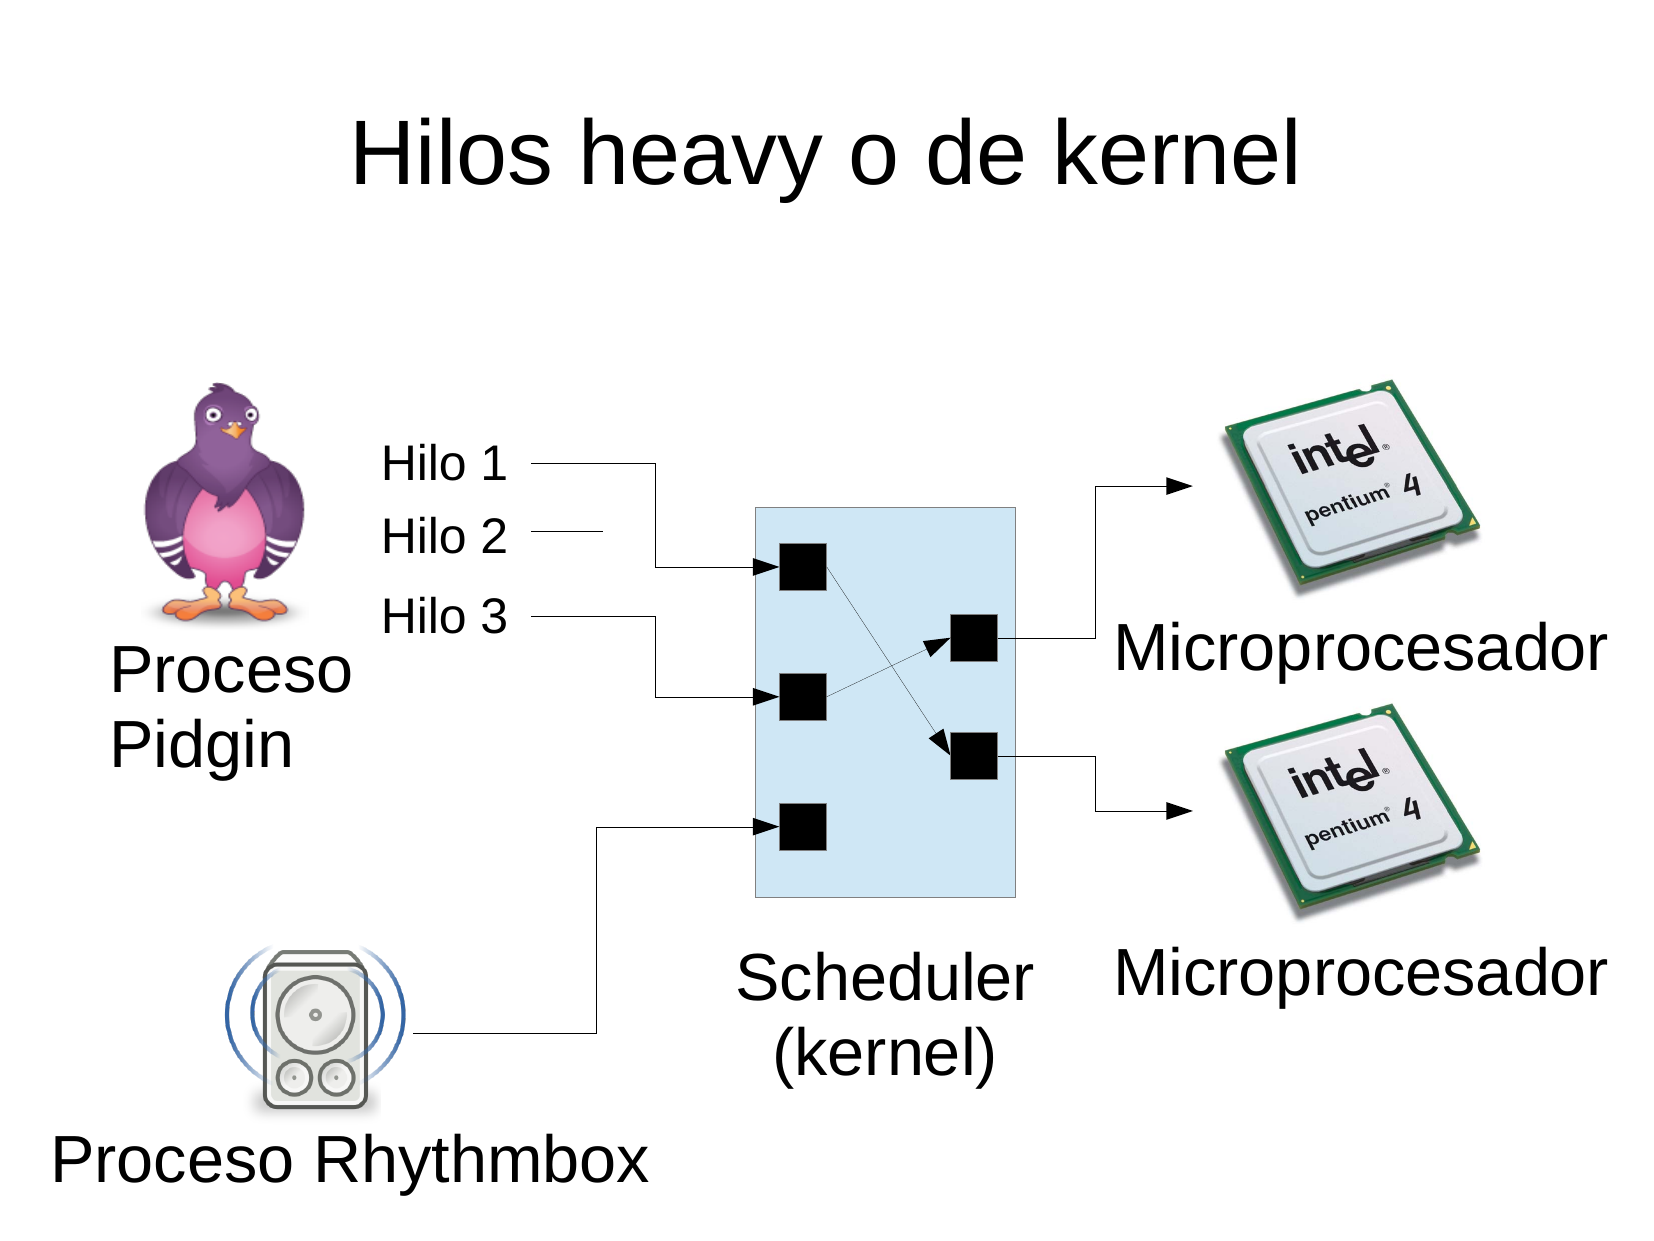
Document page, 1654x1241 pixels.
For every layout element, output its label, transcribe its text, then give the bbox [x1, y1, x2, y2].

text_box Proceso Pidgin [94, 624, 378, 790]
picture [141, 382, 309, 624]
text_box Microprocesador [1098, 927, 1654, 1017]
text_box Scheduler (kernel) [720, 933, 1099, 1098]
text_box Hilo 2 [366, 500, 532, 572]
text_box Microprocesador [1098, 602, 1654, 692]
text_box [755, 507, 1016, 898]
picture [1192, 690, 1513, 927]
picture [1192, 366, 1513, 602]
text_box Proceso Rhythmbox [35, 1115, 674, 1205]
text_box Hilo 1 [366, 427, 532, 499]
picture [212, 933, 414, 1115]
text_box Hilo 3 [366, 580, 532, 652]
title Hilos heavy o de kernel [82, 49, 1571, 257]
